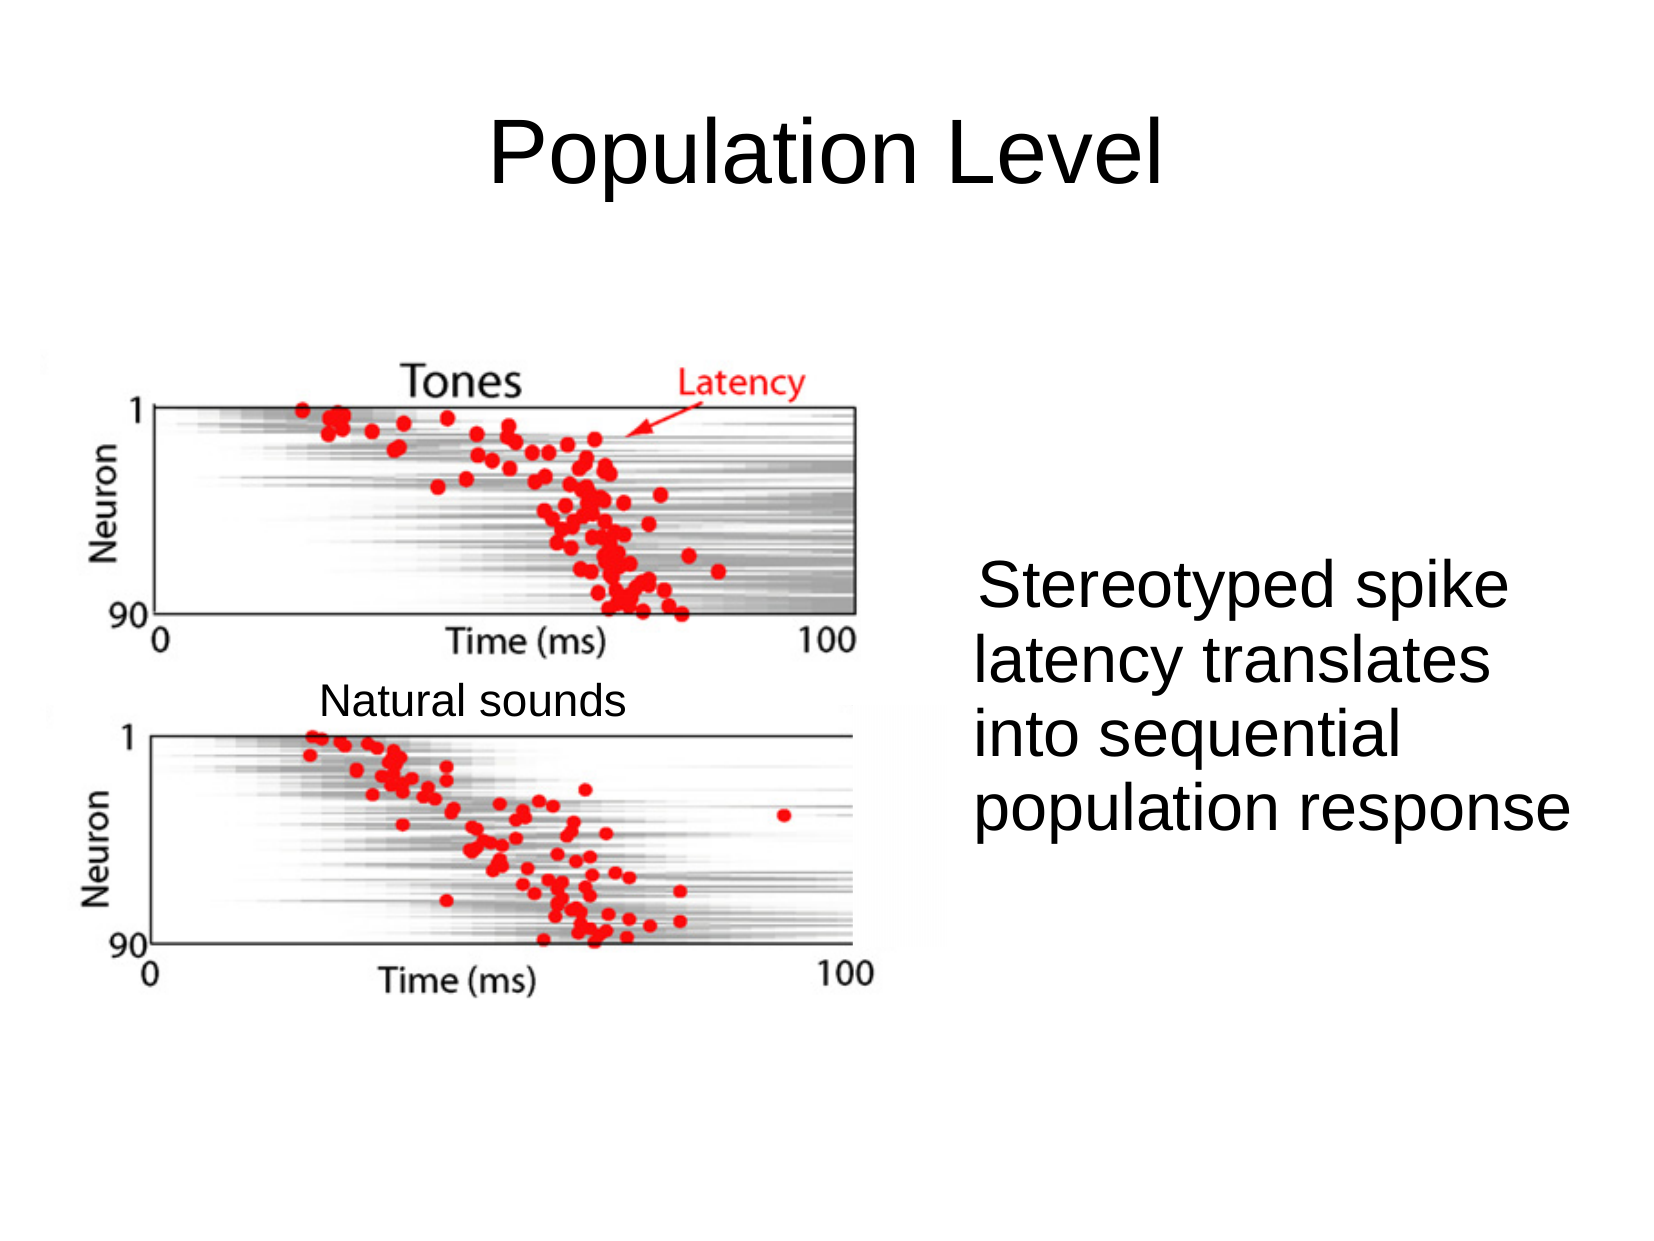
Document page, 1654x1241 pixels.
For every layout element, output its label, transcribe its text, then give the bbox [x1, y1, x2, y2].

title Population Level [82, 49, 1571, 257]
text_box Stereotyped spike latency translates into sequential population response [917, 337, 1588, 1057]
text_box Natural sounds [289, 558, 1051, 845]
picture [40, 349, 948, 1000]
